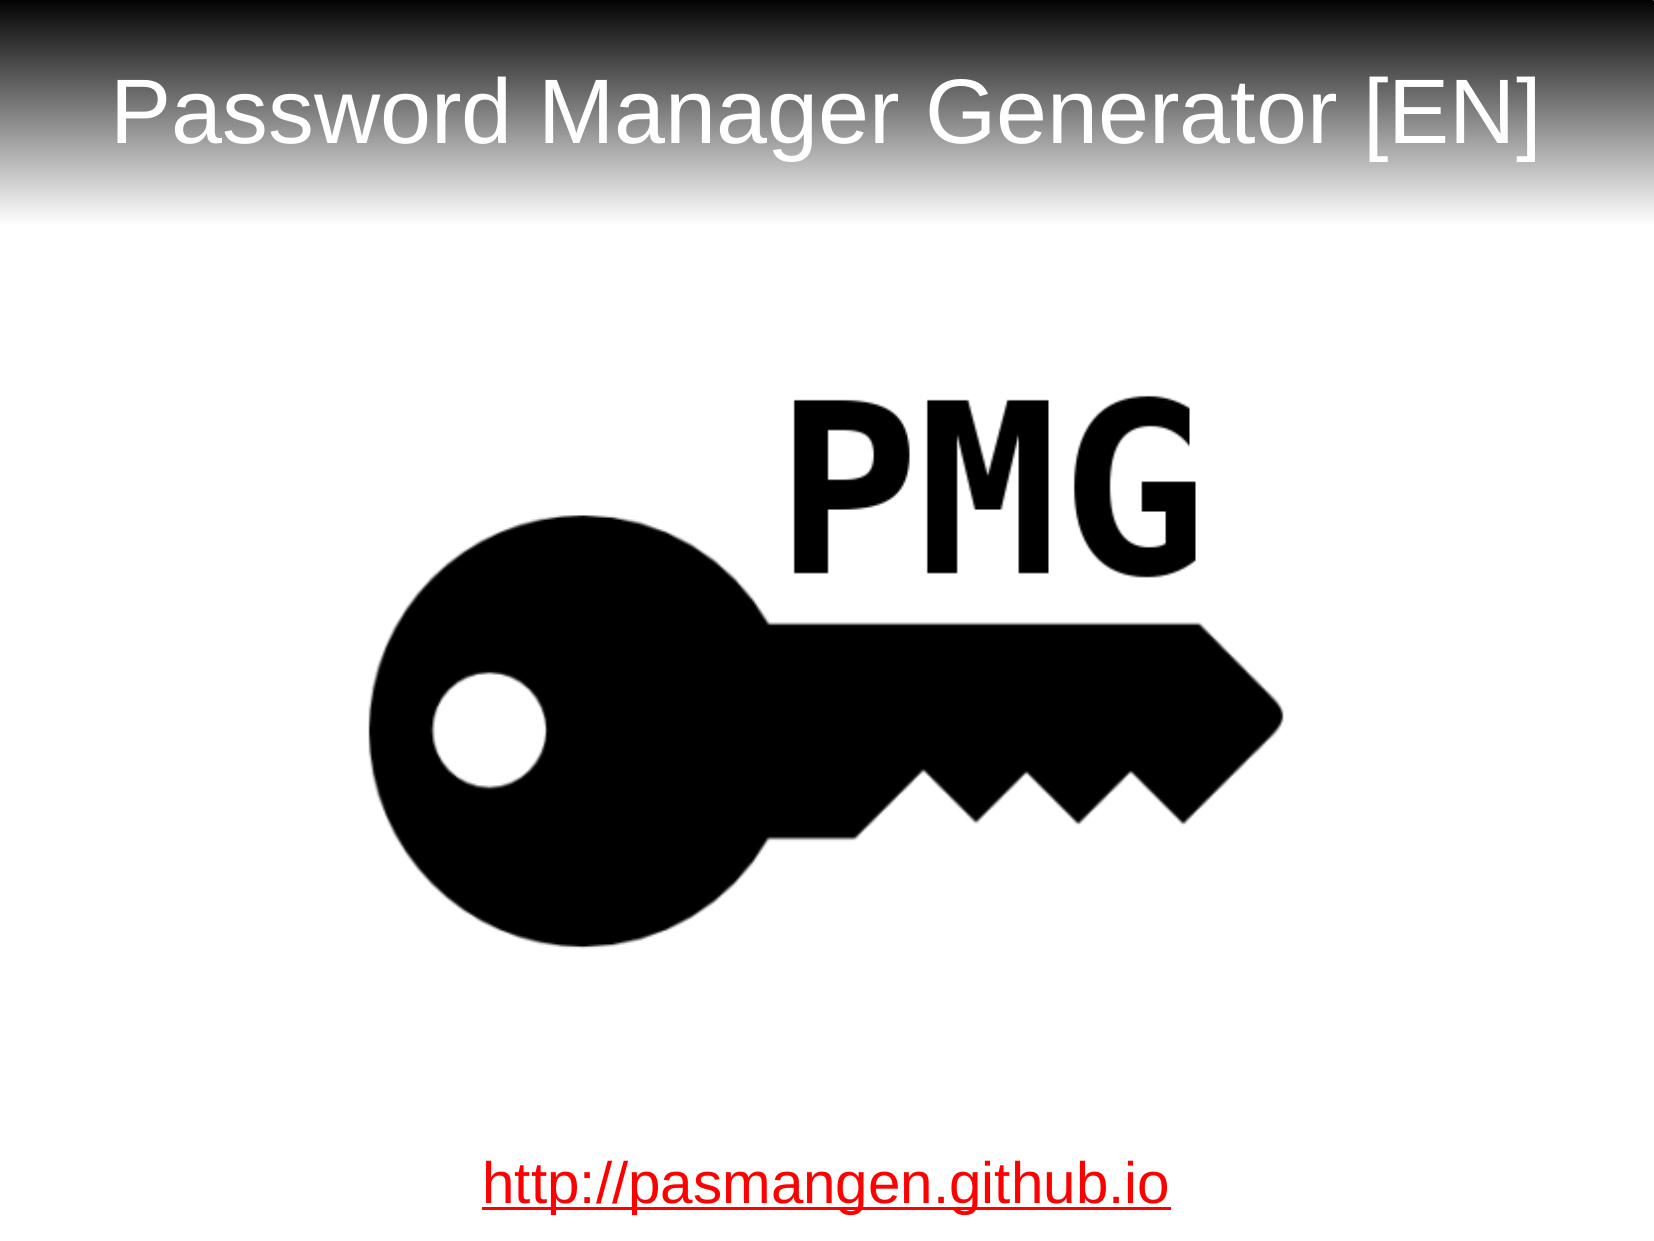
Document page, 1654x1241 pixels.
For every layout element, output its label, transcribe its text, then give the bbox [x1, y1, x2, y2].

picture [318, 224, 1335, 1143]
text_box http://pasmangen.github.io [0, 1143, 1654, 1241]
title Password Manager Generator [EN] [0, 0, 1654, 225]
